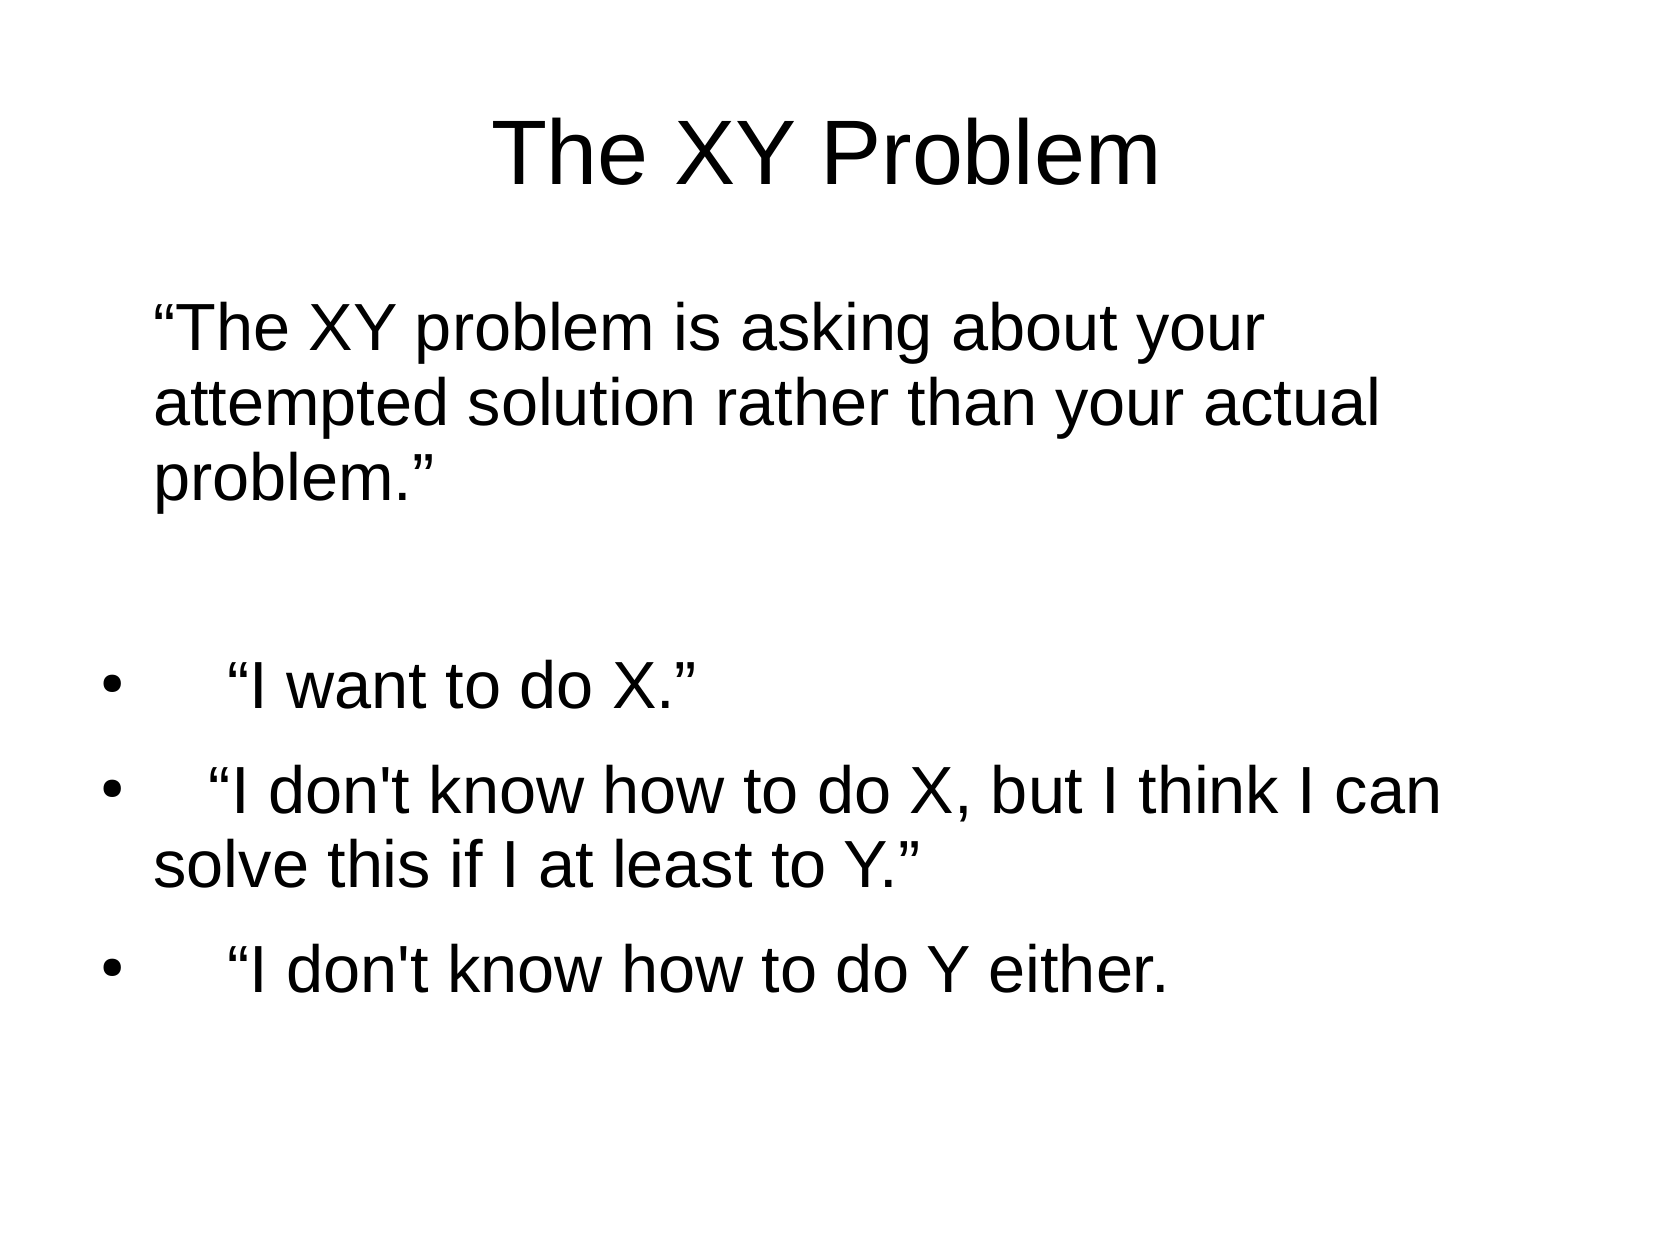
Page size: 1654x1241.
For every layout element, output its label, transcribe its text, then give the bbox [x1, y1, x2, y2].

title The XY Problem [82, 49, 1571, 257]
list “The XY problem is asking about your attempted solution rather than your actual problem.” “I want to do X.” “I don't know how to do X, but I think I can solve this if I at least to Y.” “I don't know how to do Y either. [82, 290, 1571, 1010]
